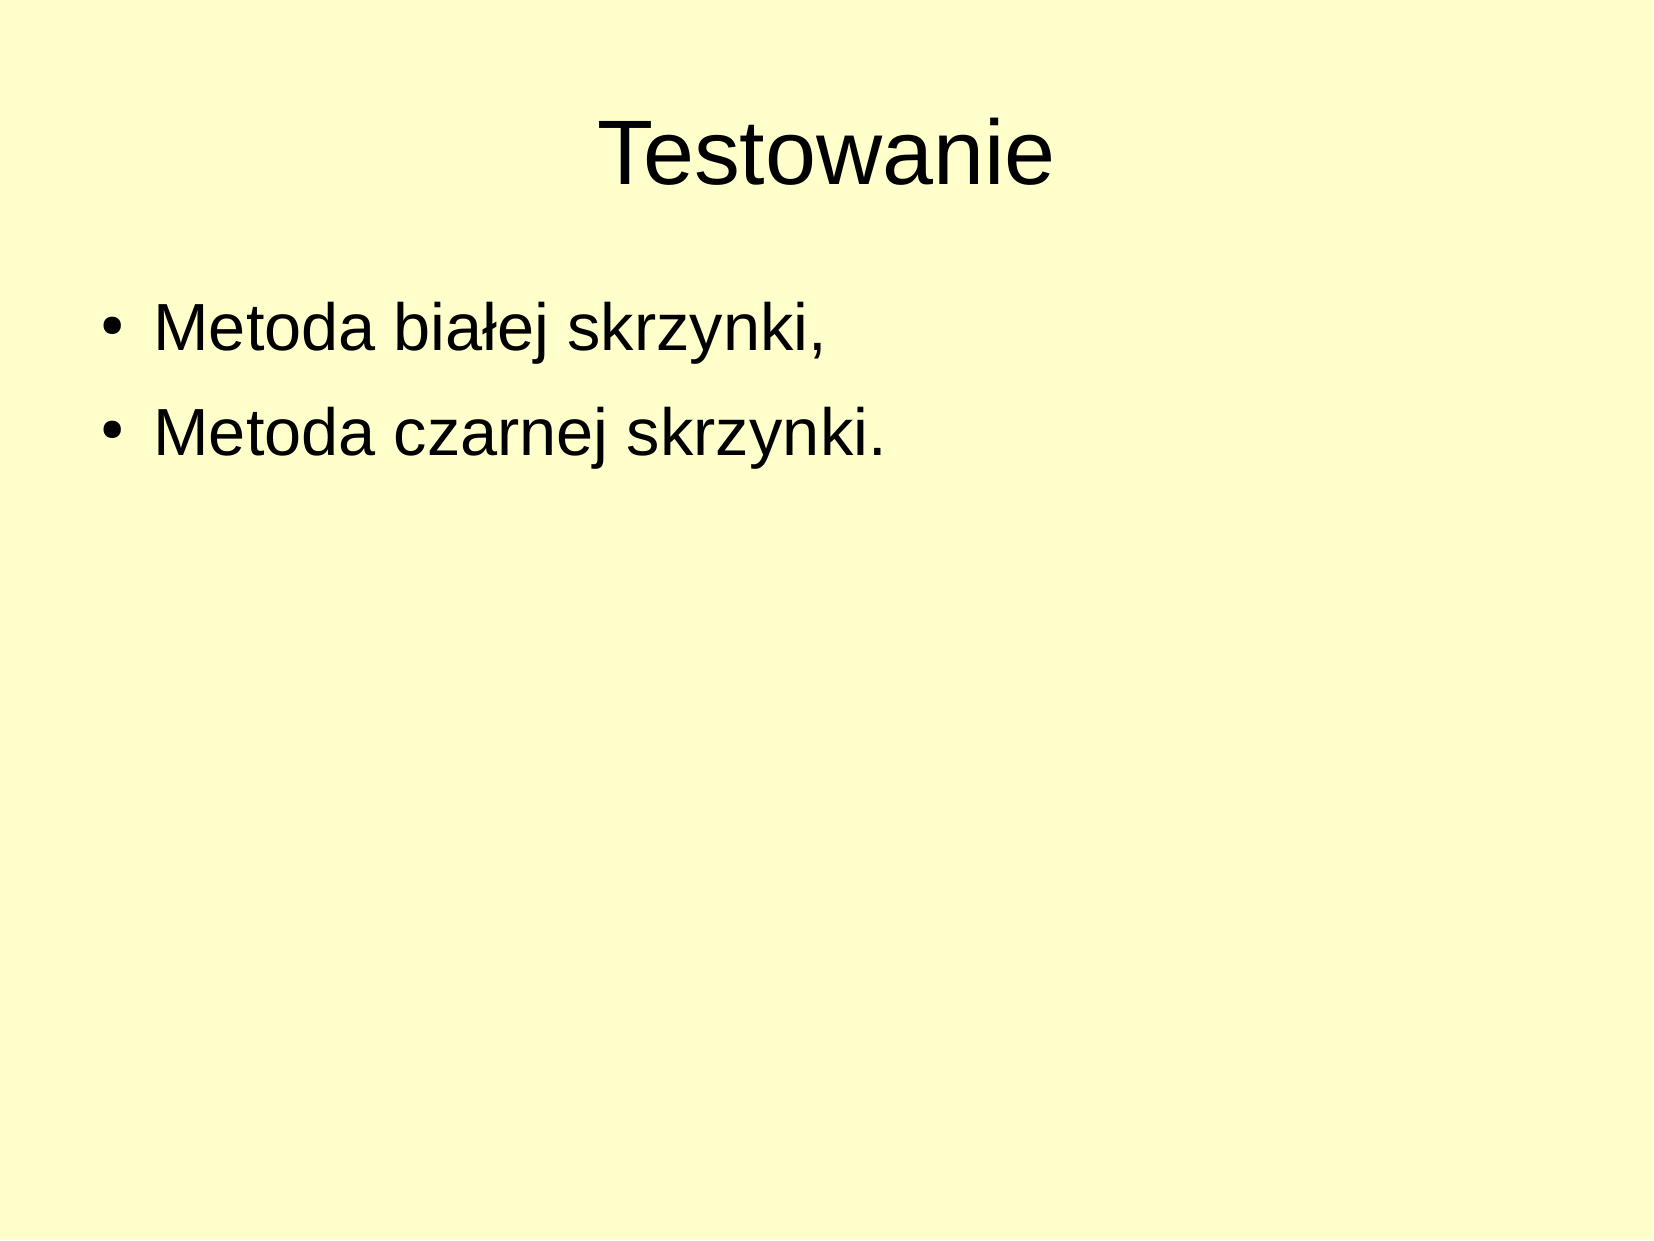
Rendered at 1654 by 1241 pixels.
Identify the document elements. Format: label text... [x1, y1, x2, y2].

list Metoda białej skrzynki, Metoda czarnej skrzynki. [82, 290, 1571, 1109]
title Testowanie [82, 49, 1571, 257]
